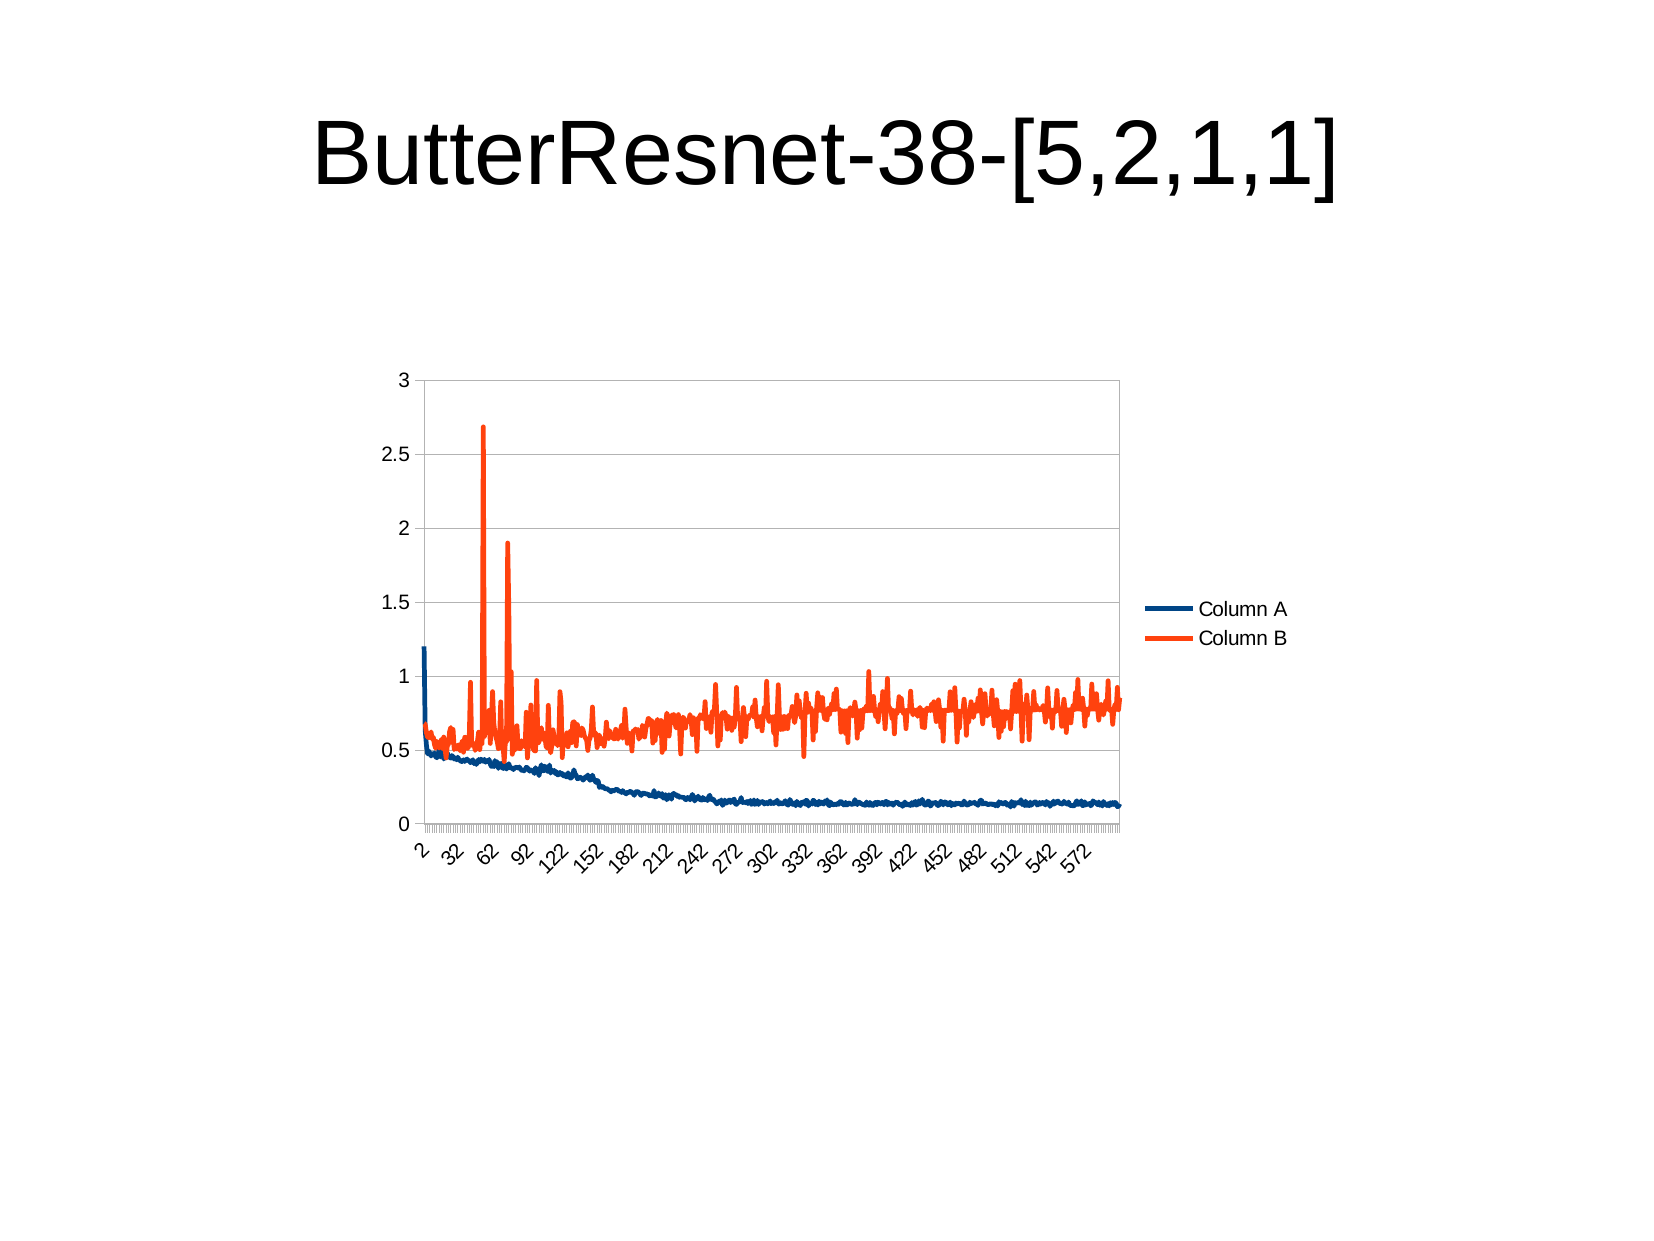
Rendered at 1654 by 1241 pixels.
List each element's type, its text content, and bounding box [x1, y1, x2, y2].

chart [362, 357, 1308, 890]
title ButterResnet-38-[5,2,1,1] [82, 49, 1571, 257]
